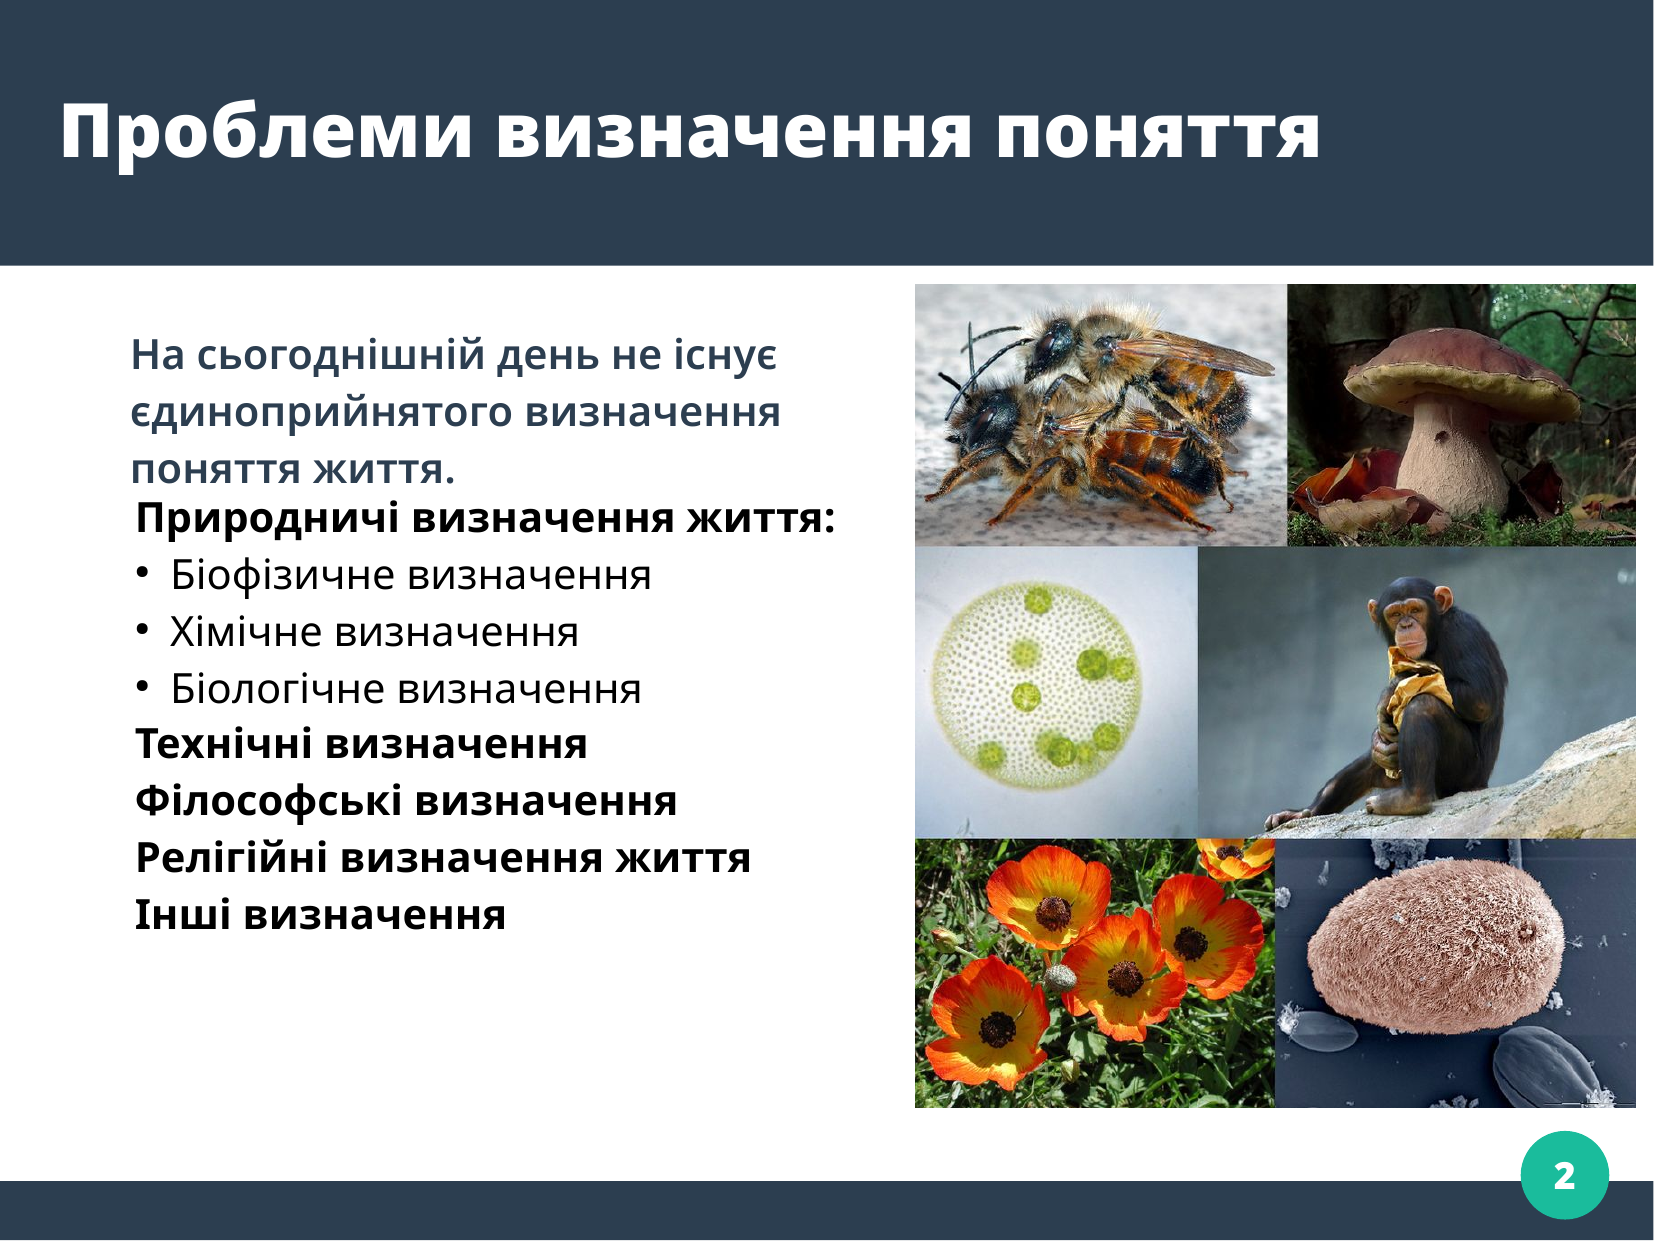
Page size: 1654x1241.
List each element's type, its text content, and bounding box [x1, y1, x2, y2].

text_box Технічні визначення Філософські визначення Релігійні визначення життя Інші визначення [120, 706, 886, 916]
text_box Природничі визначення життя: Біофізичне визначення Хімічне визначення Біологічне визначення [120, 480, 915, 738]
picture [915, 284, 1636, 1108]
title Проблеми визначення поняття [59, 49, 1595, 207]
list На сьогоднішній день не існує єдиноприйнятого визначення поняття життя. [59, 324, 886, 1152]
